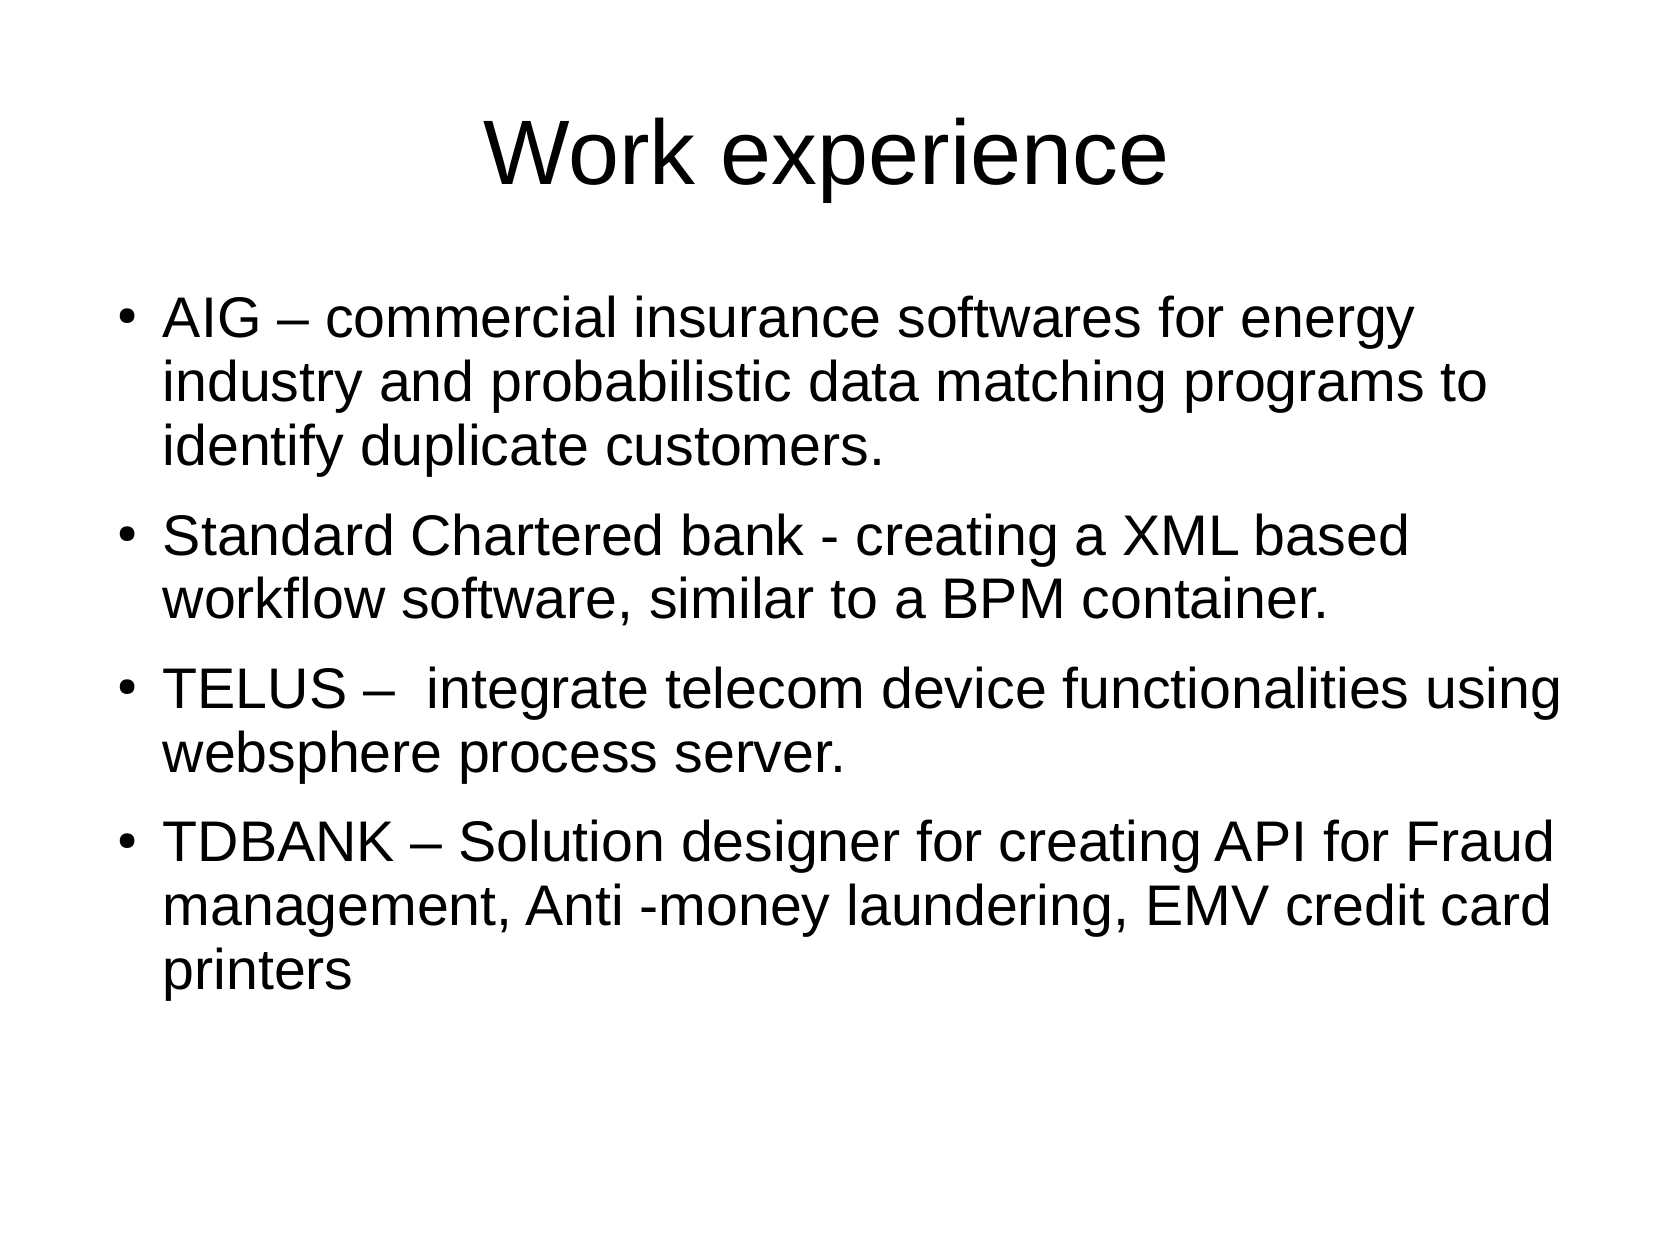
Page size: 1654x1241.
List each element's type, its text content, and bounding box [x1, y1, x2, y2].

title Work experience [82, 49, 1571, 257]
list AIG – commercial insurance softwares for energy industry and probabilistic data matching programs to identify duplicate customers. Standard Chartered bank - creating a XML based workflow software, similar to a BPM container. TELUS – integrate telecom device functionalities using websphere process server. TDBANK – Solution designer for creating API for Fraud management, Anti -money laundering, EMV credit card printers [101, 285, 1591, 1006]
